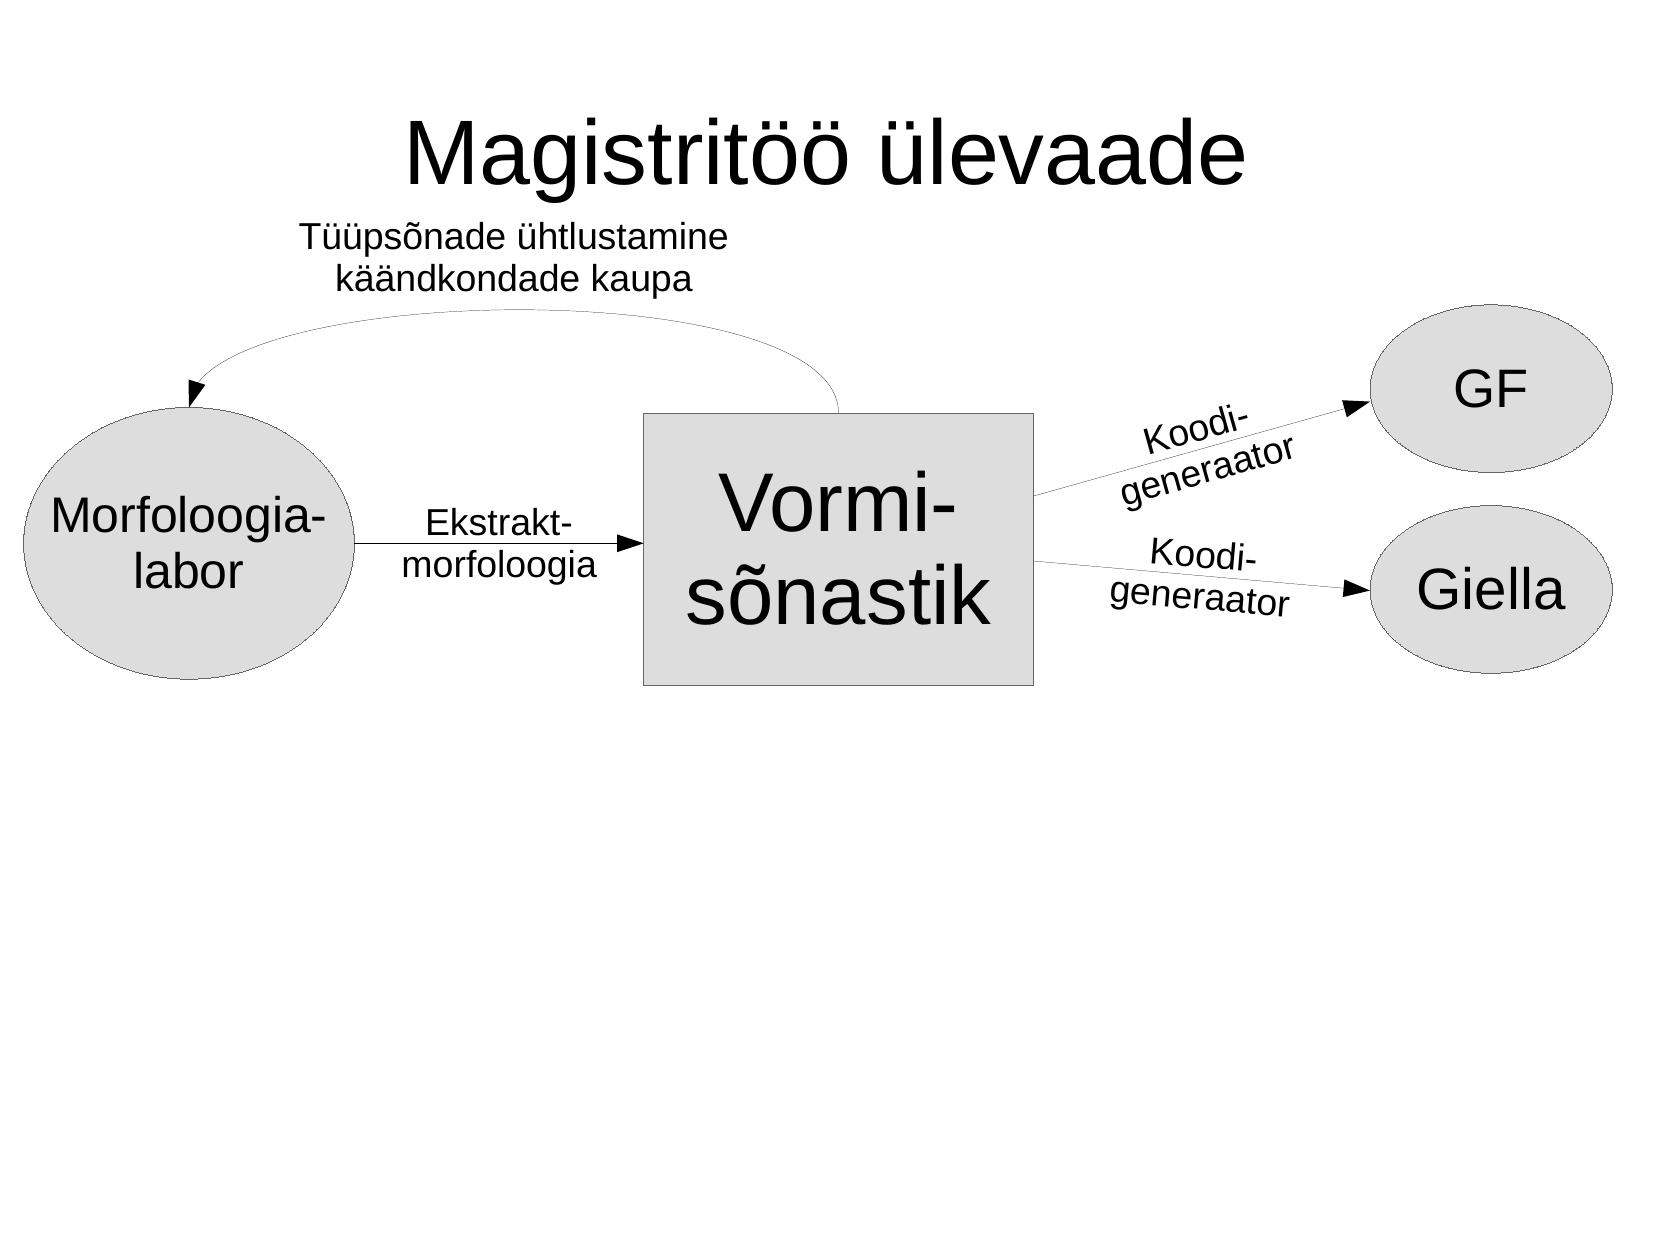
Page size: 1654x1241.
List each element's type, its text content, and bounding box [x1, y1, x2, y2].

text_box Vormi- sõnastik [643, 413, 1034, 686]
text_box GF [1370, 304, 1613, 473]
title Magistritöö ülevaade [82, 49, 1571, 257]
text_box Giella [1370, 505, 1613, 674]
text_box Morfoloogia- labor [23, 407, 355, 680]
